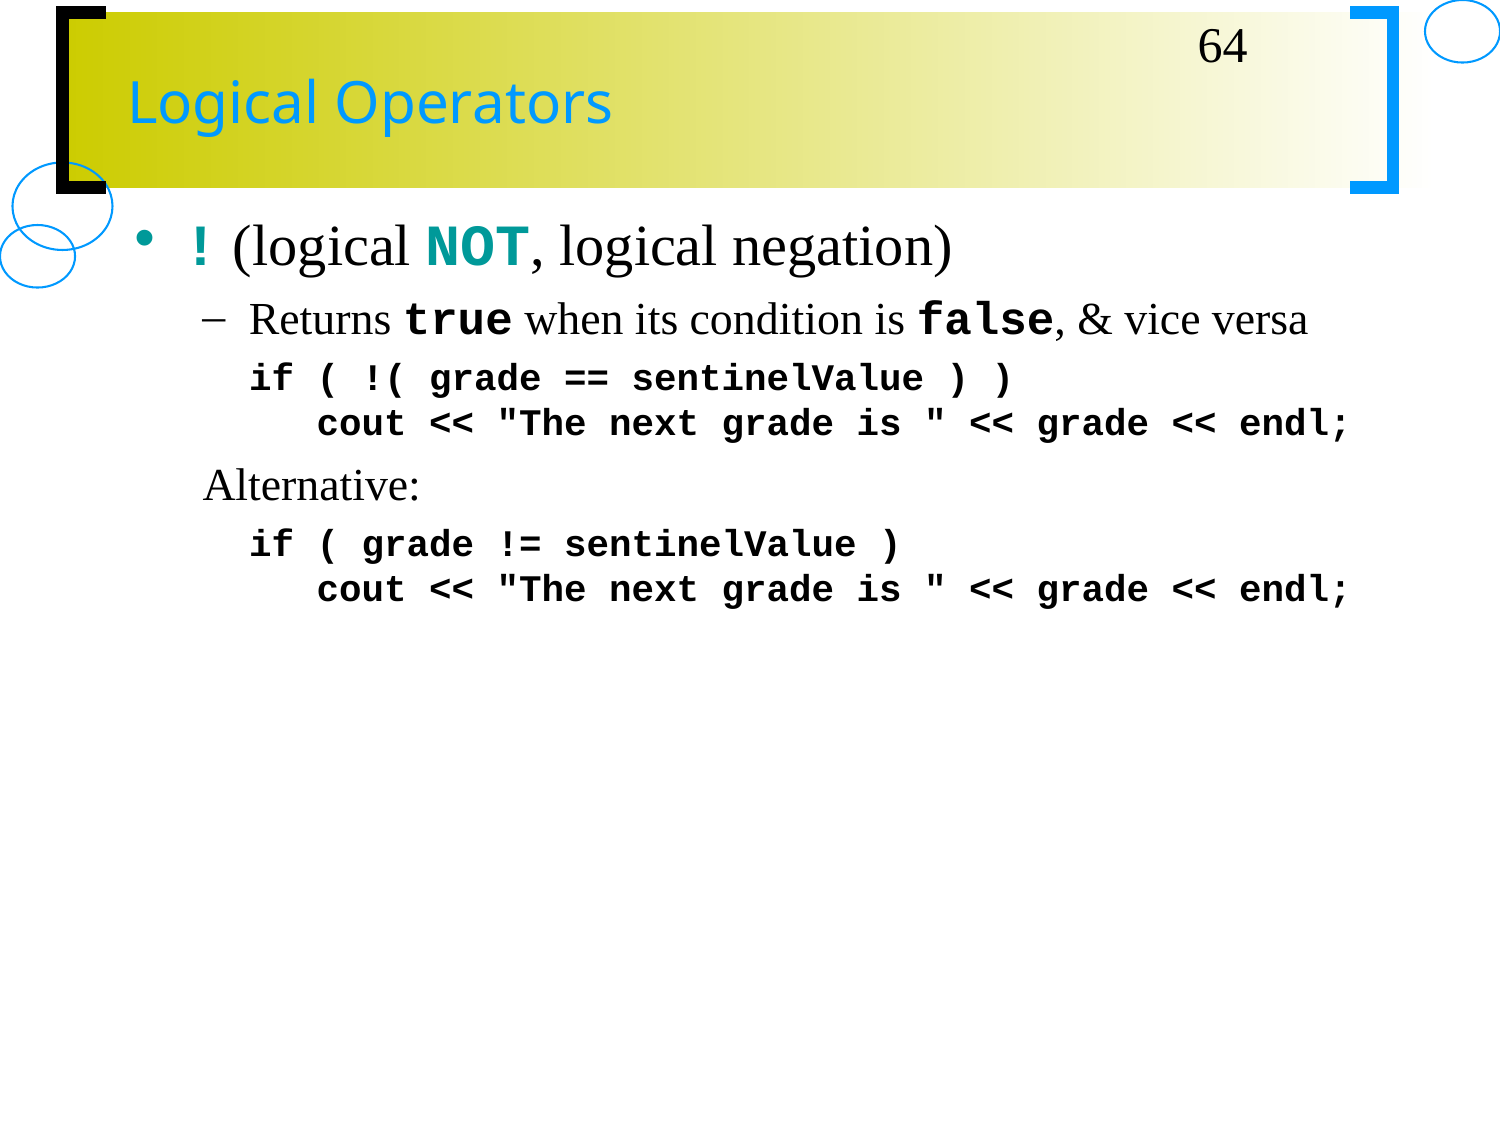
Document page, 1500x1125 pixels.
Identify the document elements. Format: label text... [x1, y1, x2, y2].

list ! (logical NOT, logical negation) Returns true when its condition is false, & vice versa if ( !( grade == sentinelValue ) ) cout << "The next grade is " << grade << endl; Alternative: if ( grade != sentinelValue ) cout << "The next grade is " << grade << endl; [112, 199, 1388, 1063]
title Logical Operators [112, 12, 1388, 188]
